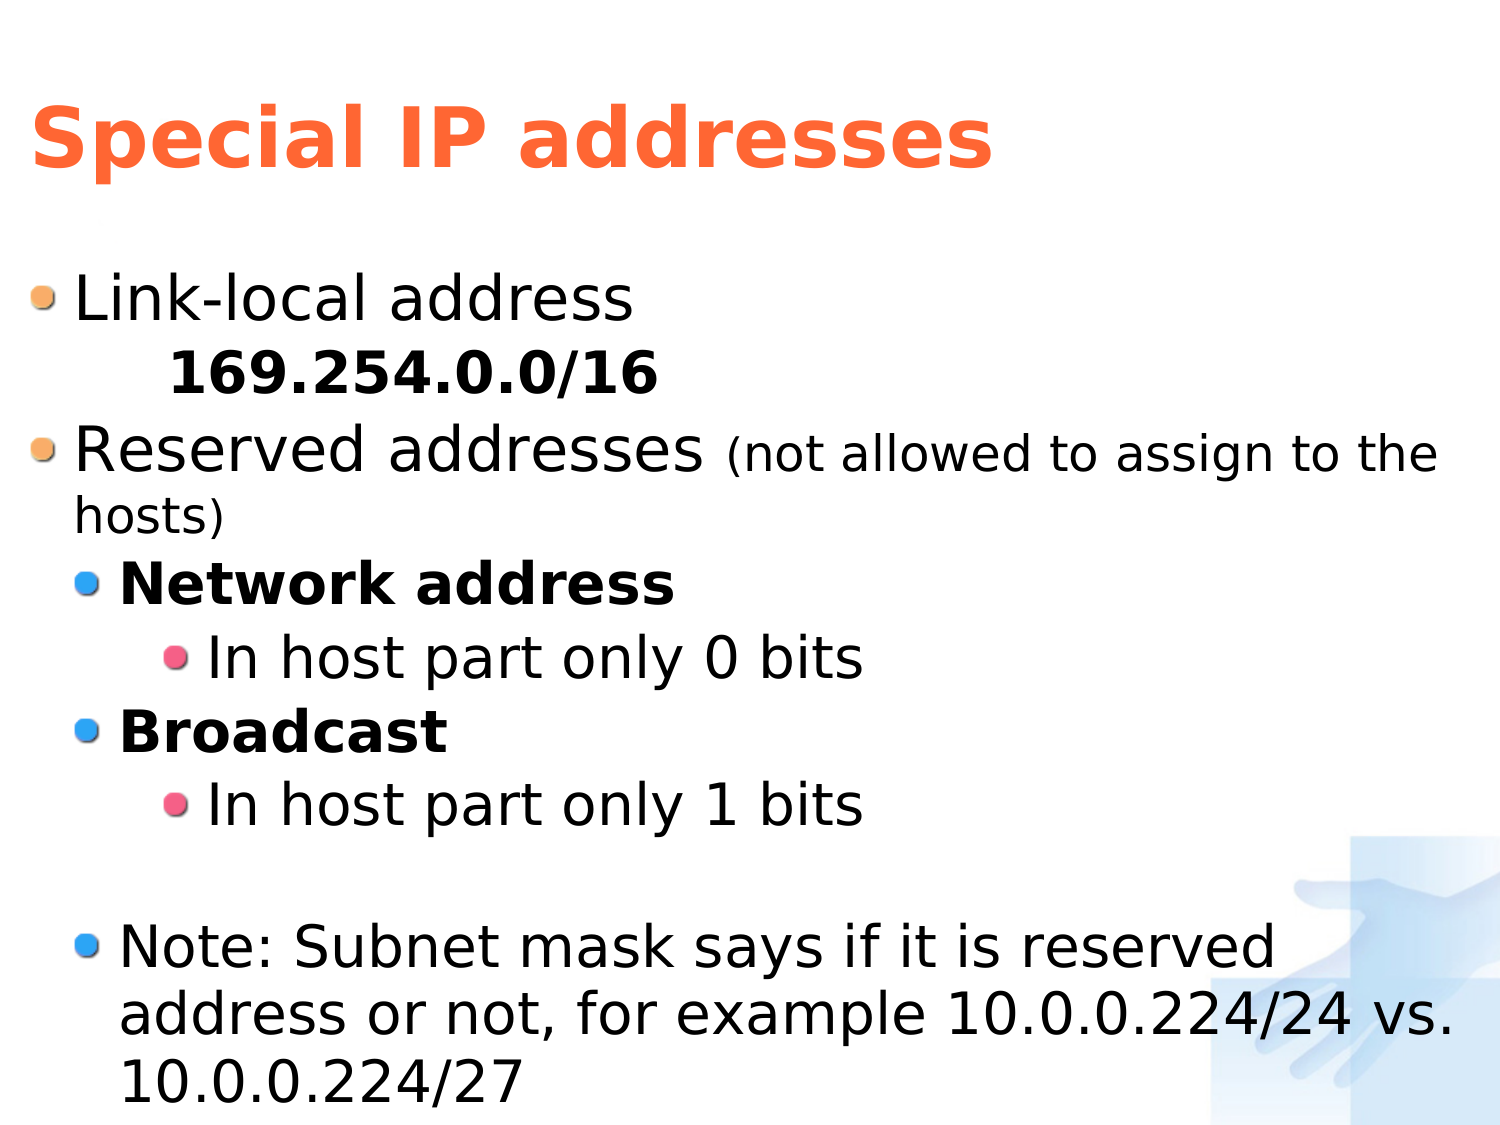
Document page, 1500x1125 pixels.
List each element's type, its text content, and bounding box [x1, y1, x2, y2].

title Special IP addresses [29, 21, 1477, 257]
list Link-local address 169.254.0.0/16 Reserved addresses (not allowed to assign to the hosts) Network address In host part only 0 bits Broadcast In host part only 1 bits Note: Subnet mask says if it is reserved address or not, for example 10.0.0.224/24 vs. 10.0.0.224/27 [29, 262, 1477, 1117]
picture [0, 0, 1500, 1125]
